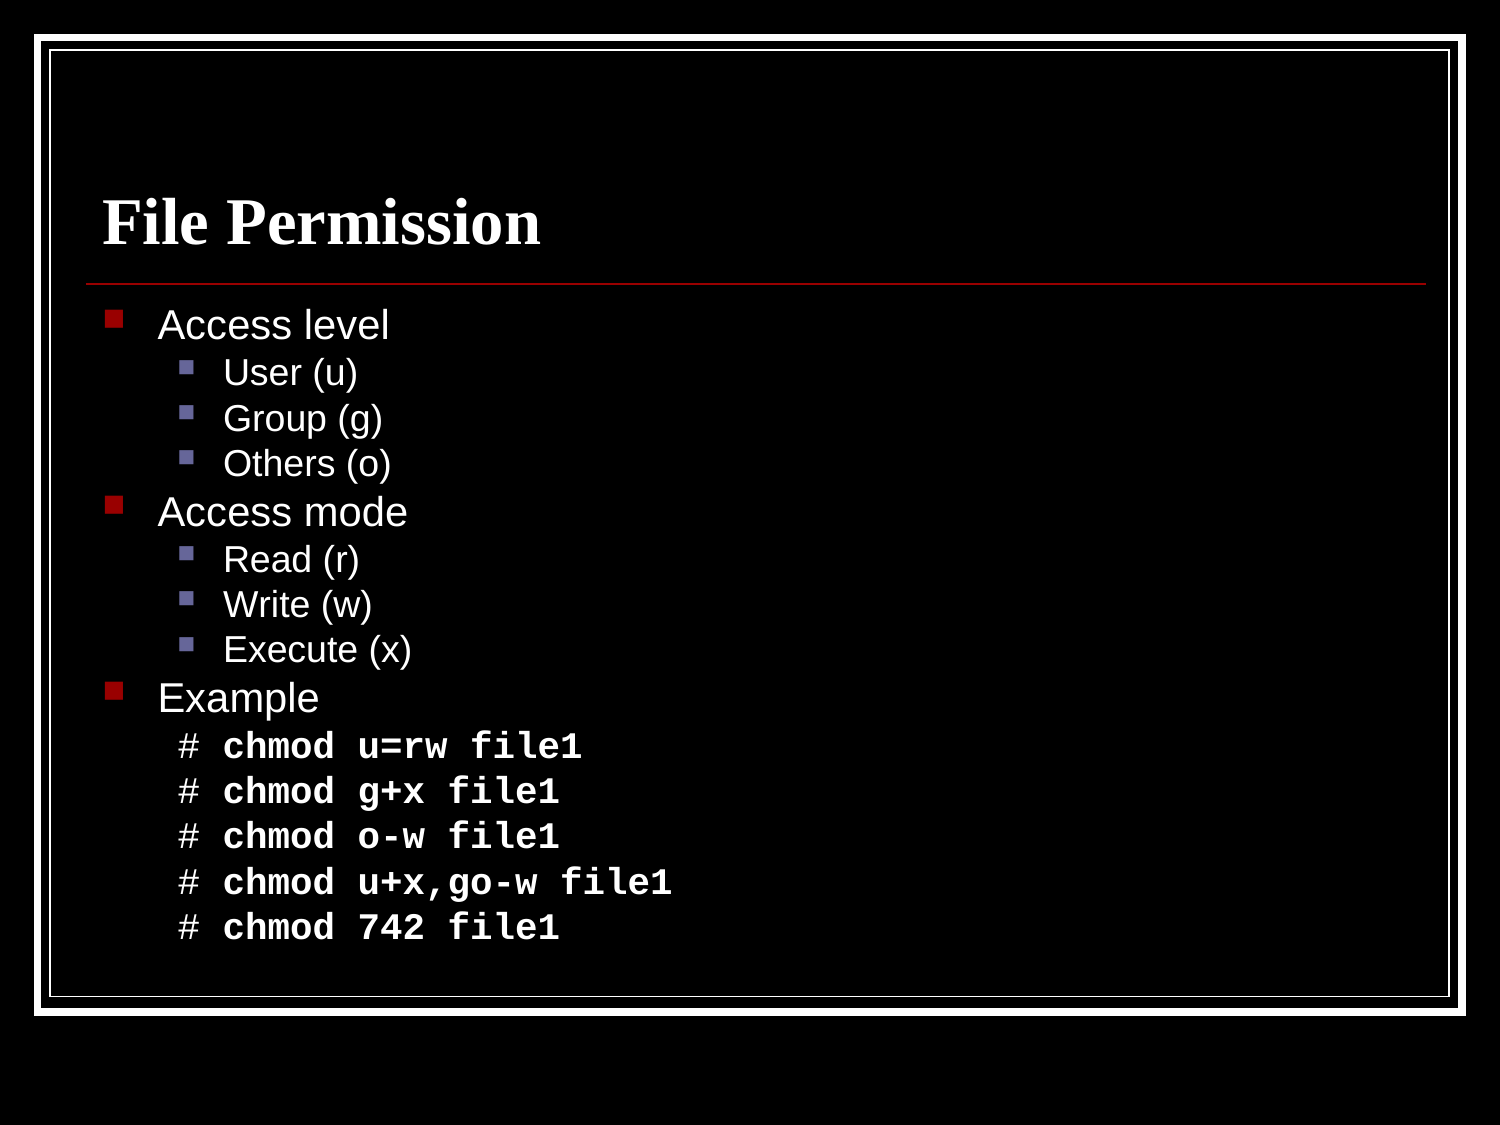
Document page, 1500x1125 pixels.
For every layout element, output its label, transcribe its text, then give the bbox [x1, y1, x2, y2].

list Access level User (u) Group (g) Others (o) Access mode Read (r) Write (w) Execute (x) Example # chmod u=rw file1 # chmod g+x file1 # chmod o-w file1 # chmod u+x,go-w file1 # chmod 742 file1 [87, 299, 1426, 963]
title File Permission [87, 77, 1426, 266]
